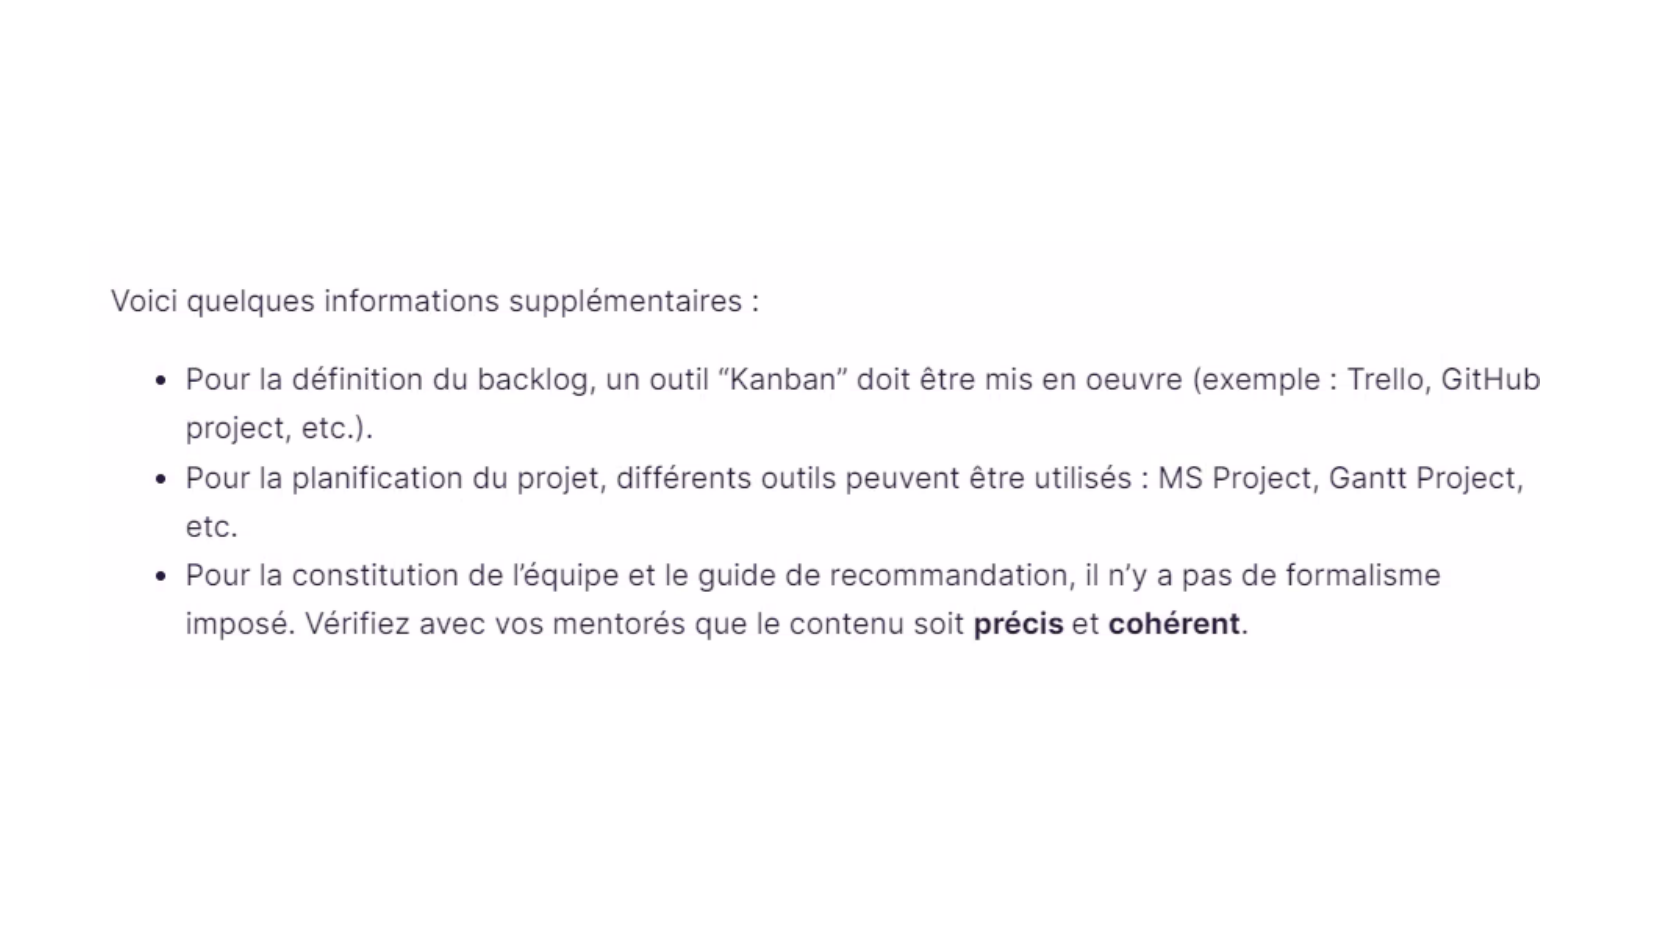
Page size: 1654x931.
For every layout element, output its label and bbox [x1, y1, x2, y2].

picture [89, 241, 1540, 689]
